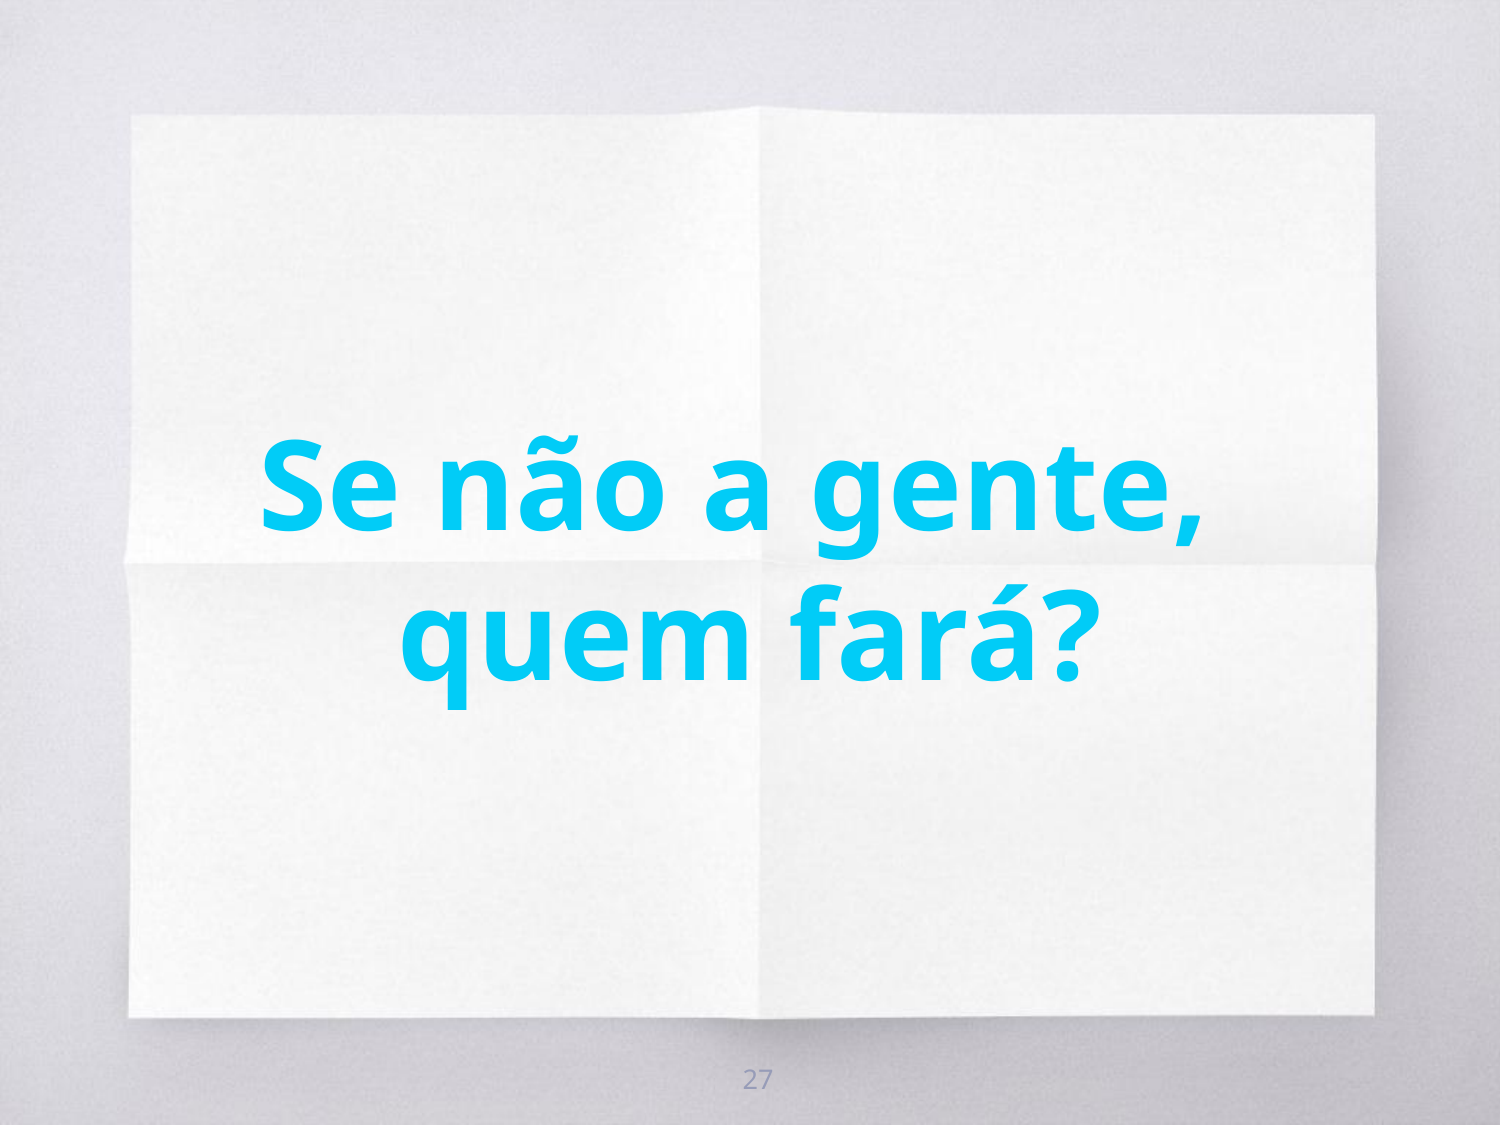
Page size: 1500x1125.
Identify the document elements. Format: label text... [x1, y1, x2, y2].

slide_number <number> [713, 1047, 804, 1113]
picture [0, 0, 1500, 1125]
title Se não a gente, quem fará? [112, 404, 1388, 721]
